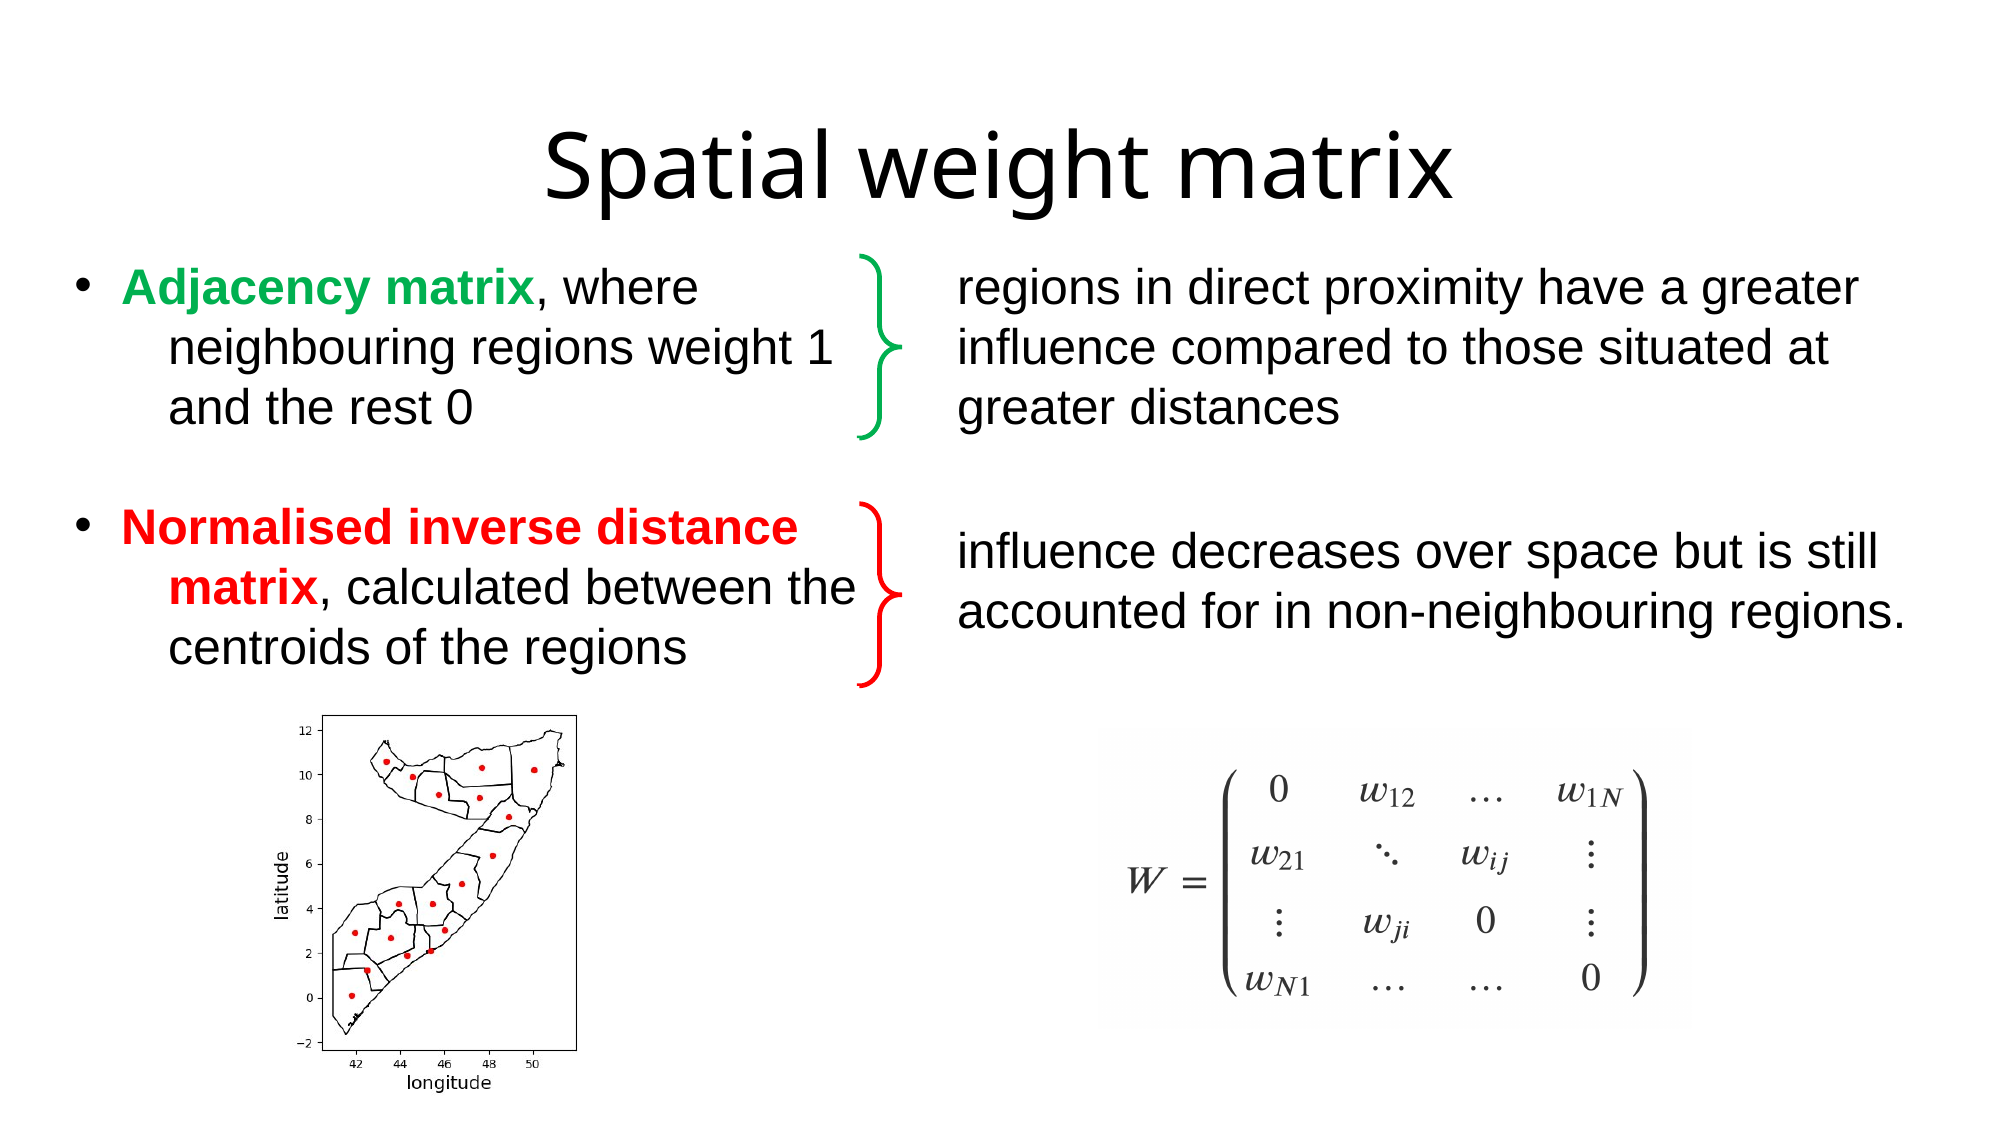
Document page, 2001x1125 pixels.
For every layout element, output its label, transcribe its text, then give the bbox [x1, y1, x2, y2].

text_box Adjacency matrix, where neighbouring regions weight 1 and the rest 0 Normalised inverse distance matrix, calculated between the centroids of the regions [59, 246, 880, 686]
text_box influence decreases over space but is still accounted for in non-neighbouring regions. [942, 511, 1958, 648]
title Spatial weight matrix [137, 59, 1863, 278]
picture [264, 706, 584, 1101]
text_box regions in direct proximity have a greater influence compared to those situated at greater distances [942, 246, 1941, 444]
picture [1098, 728, 1692, 1029]
